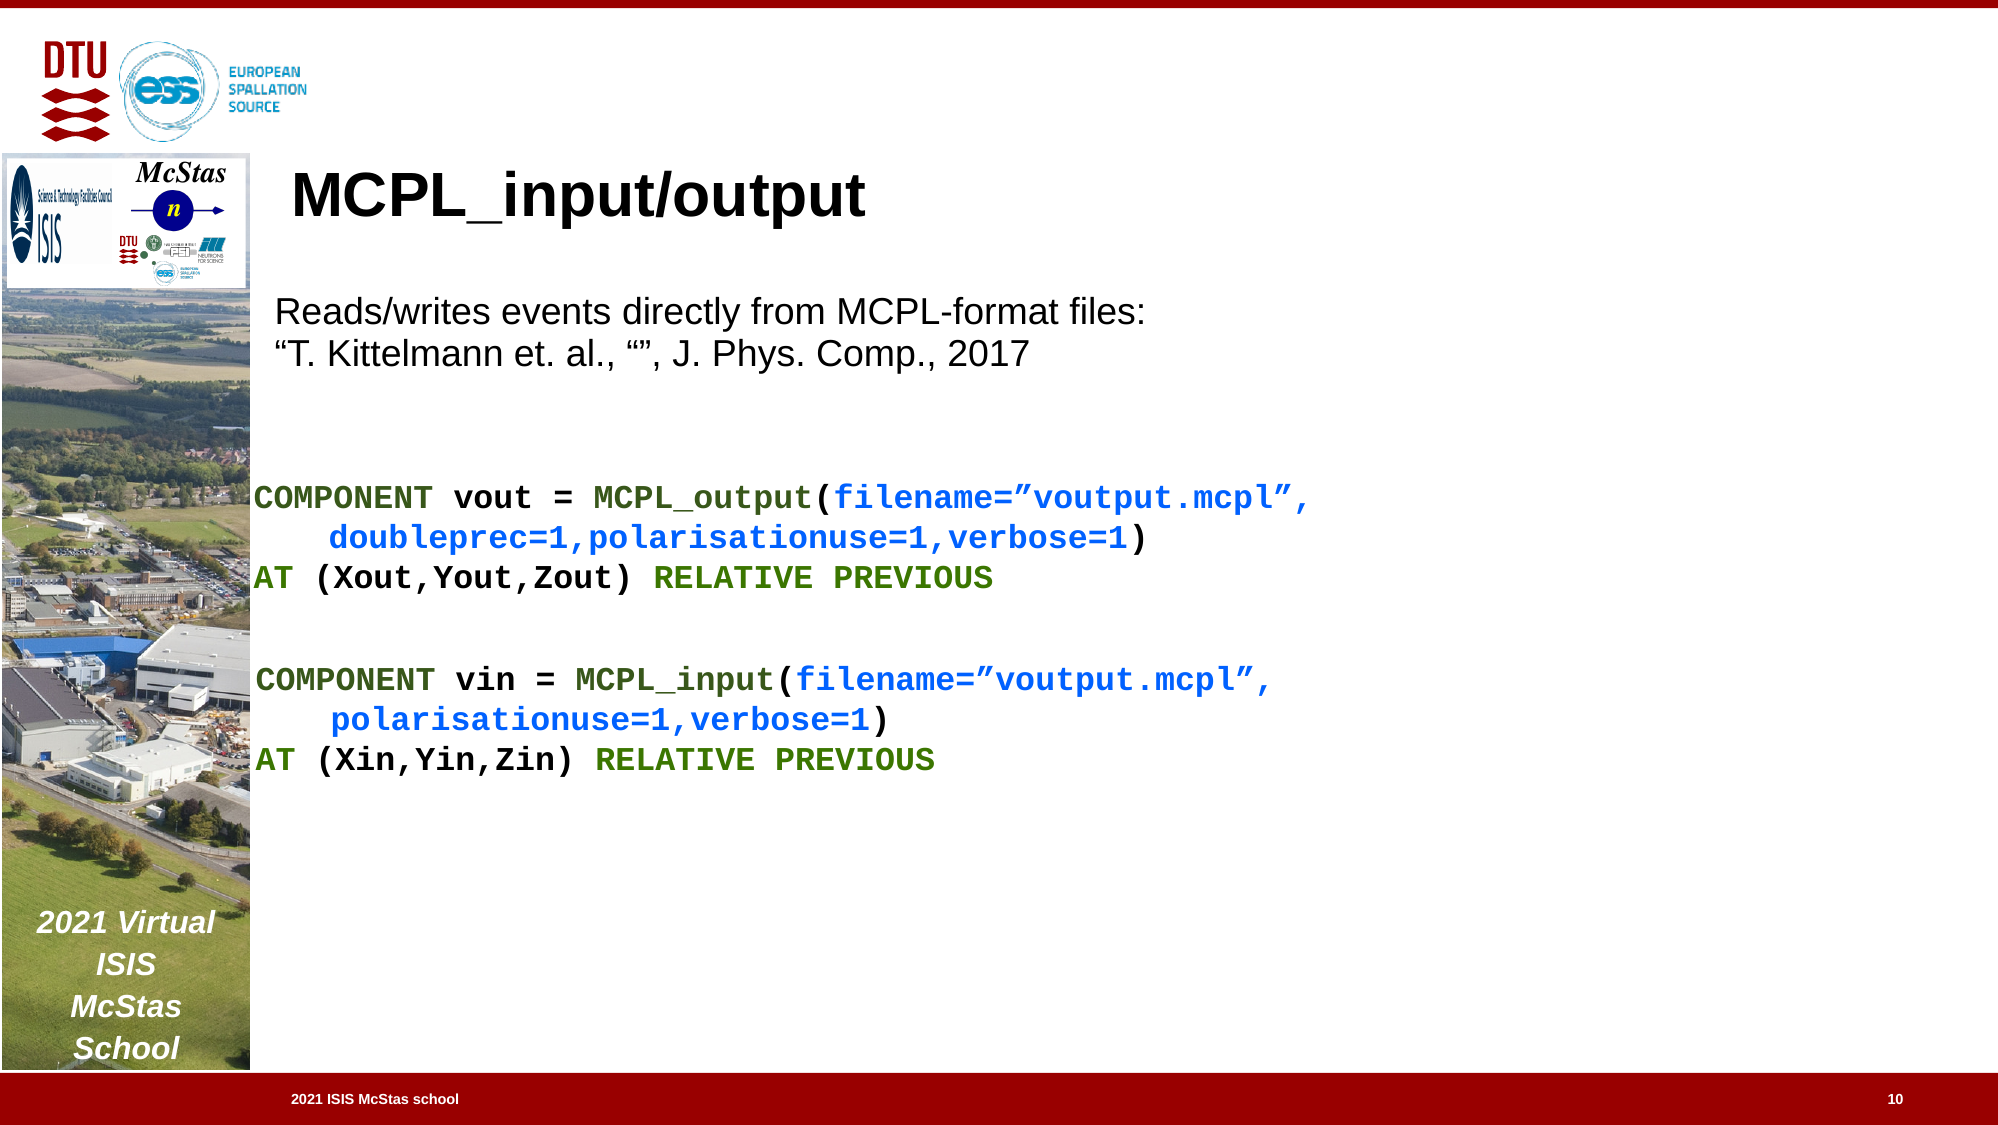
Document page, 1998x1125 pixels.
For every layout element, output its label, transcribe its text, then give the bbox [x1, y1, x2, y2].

text_box Reads/writes events directly from MCPL-format files: “T. Kittelmann et. al., “”, J. Phys. Comp., 2017 [259, 283, 1300, 383]
text_box COMPONENT vout = MCPL_output(filename=”voutput.mcpl”, doubleprec=1,polarisationuse=1,verbose=1) AT (Xout,Yout,Zout) RELATIVE PREVIOUS [246, 467, 1713, 603]
picture [2, 153, 250, 1070]
title MCPL_input/output [291, 69, 1819, 230]
picture [119, 41, 307, 142]
slide_number <number> [1887, 1088, 1909, 1110]
text_box COMPONENT vin = MCPL_input(filename=”voutput.mcpl”, polarisationuse=1,verbose=1) AT (Xin,Yin,Zin) RELATIVE PREVIOUS [248, 649, 1715, 785]
